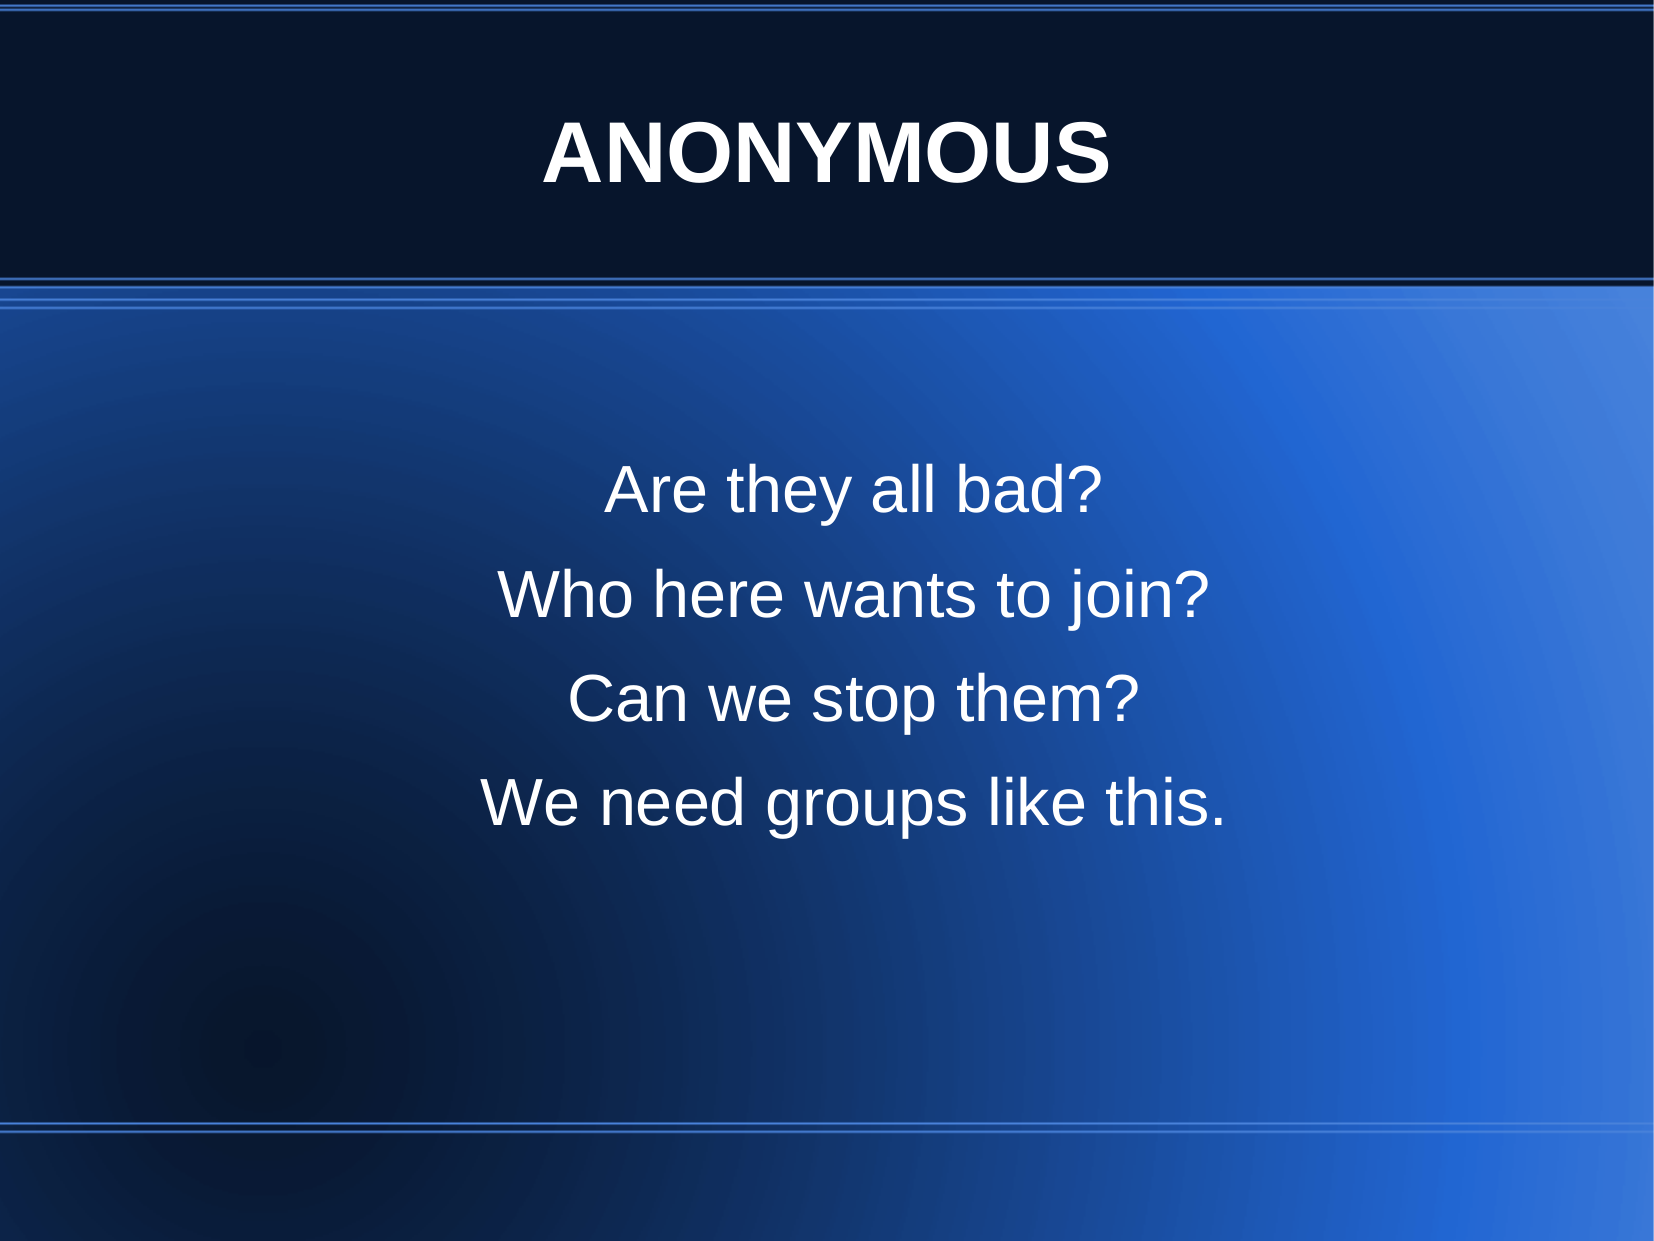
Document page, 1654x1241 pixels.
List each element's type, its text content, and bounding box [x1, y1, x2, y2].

list Are they all bad? Who here wants to join? Can we stop them? We need groups like this. [75, 348, 1564, 1051]
picture [0, 0, 1654, 1241]
title ANONYMOUS [82, 49, 1571, 257]
